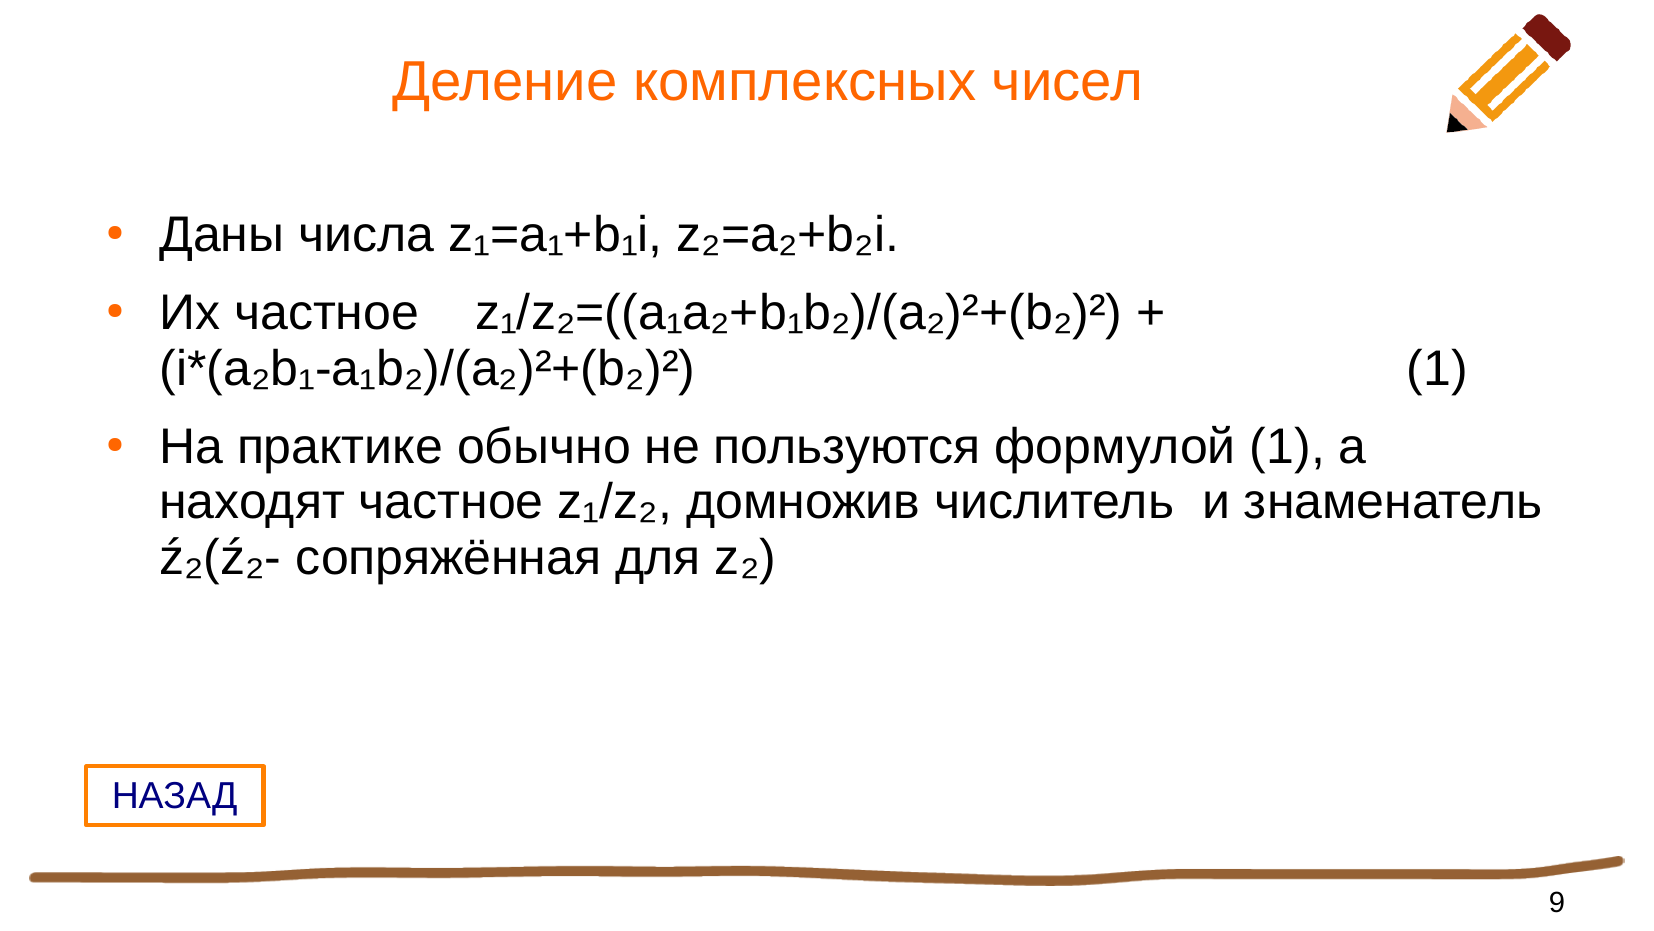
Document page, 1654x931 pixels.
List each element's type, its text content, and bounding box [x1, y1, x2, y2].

title Деление комплексных чисел [88, 29, 1447, 133]
picture [1446, 14, 1571, 133]
list Даны числа z₁=a₁+b₁i, z₂=a₂+b₂i. Их частное z₁/z₂=((a₁a₂+b₁b₂)/(a₂)²+(b₂)²) + (i*(a₂b₁-a₁b₂)/(a₂)²+(b₂)²) (1) На практике обычно не пользуются формулой (1), а находят частное z₁/z₂, домножив числитель и знаменатель ź₂(ź₂- сопряжённая для z₂) [88, 206, 1565, 857]
text_box НАЗАД [86, 766, 264, 826]
picture [29, 856, 1625, 886]
